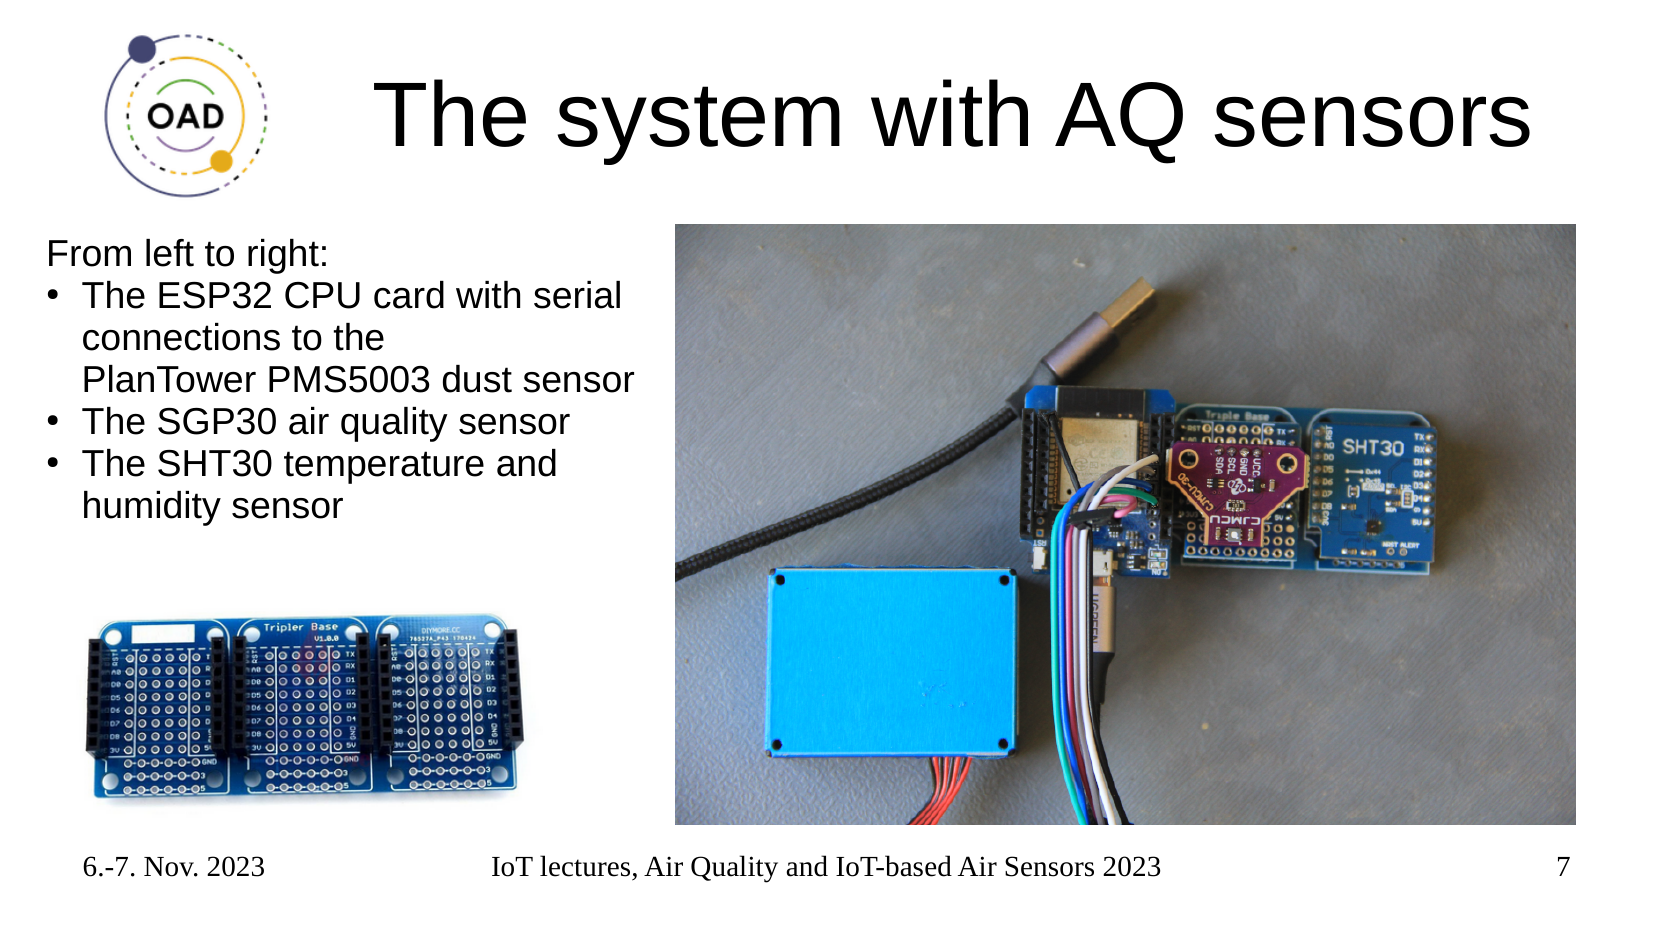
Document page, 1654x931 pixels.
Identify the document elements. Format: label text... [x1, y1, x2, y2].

picture [675, 224, 1576, 826]
picture [64, 20, 295, 218]
title The system with AQ sensors [295, 12, 1613, 218]
text_box From left to right: The ESP32 CPU card with serial connections to the PlanTower PMS5003 dust sensor The SGP30 air quality sensor The SHT30 temperature and humidity sensor [31, 225, 650, 576]
picture [66, 587, 563, 842]
